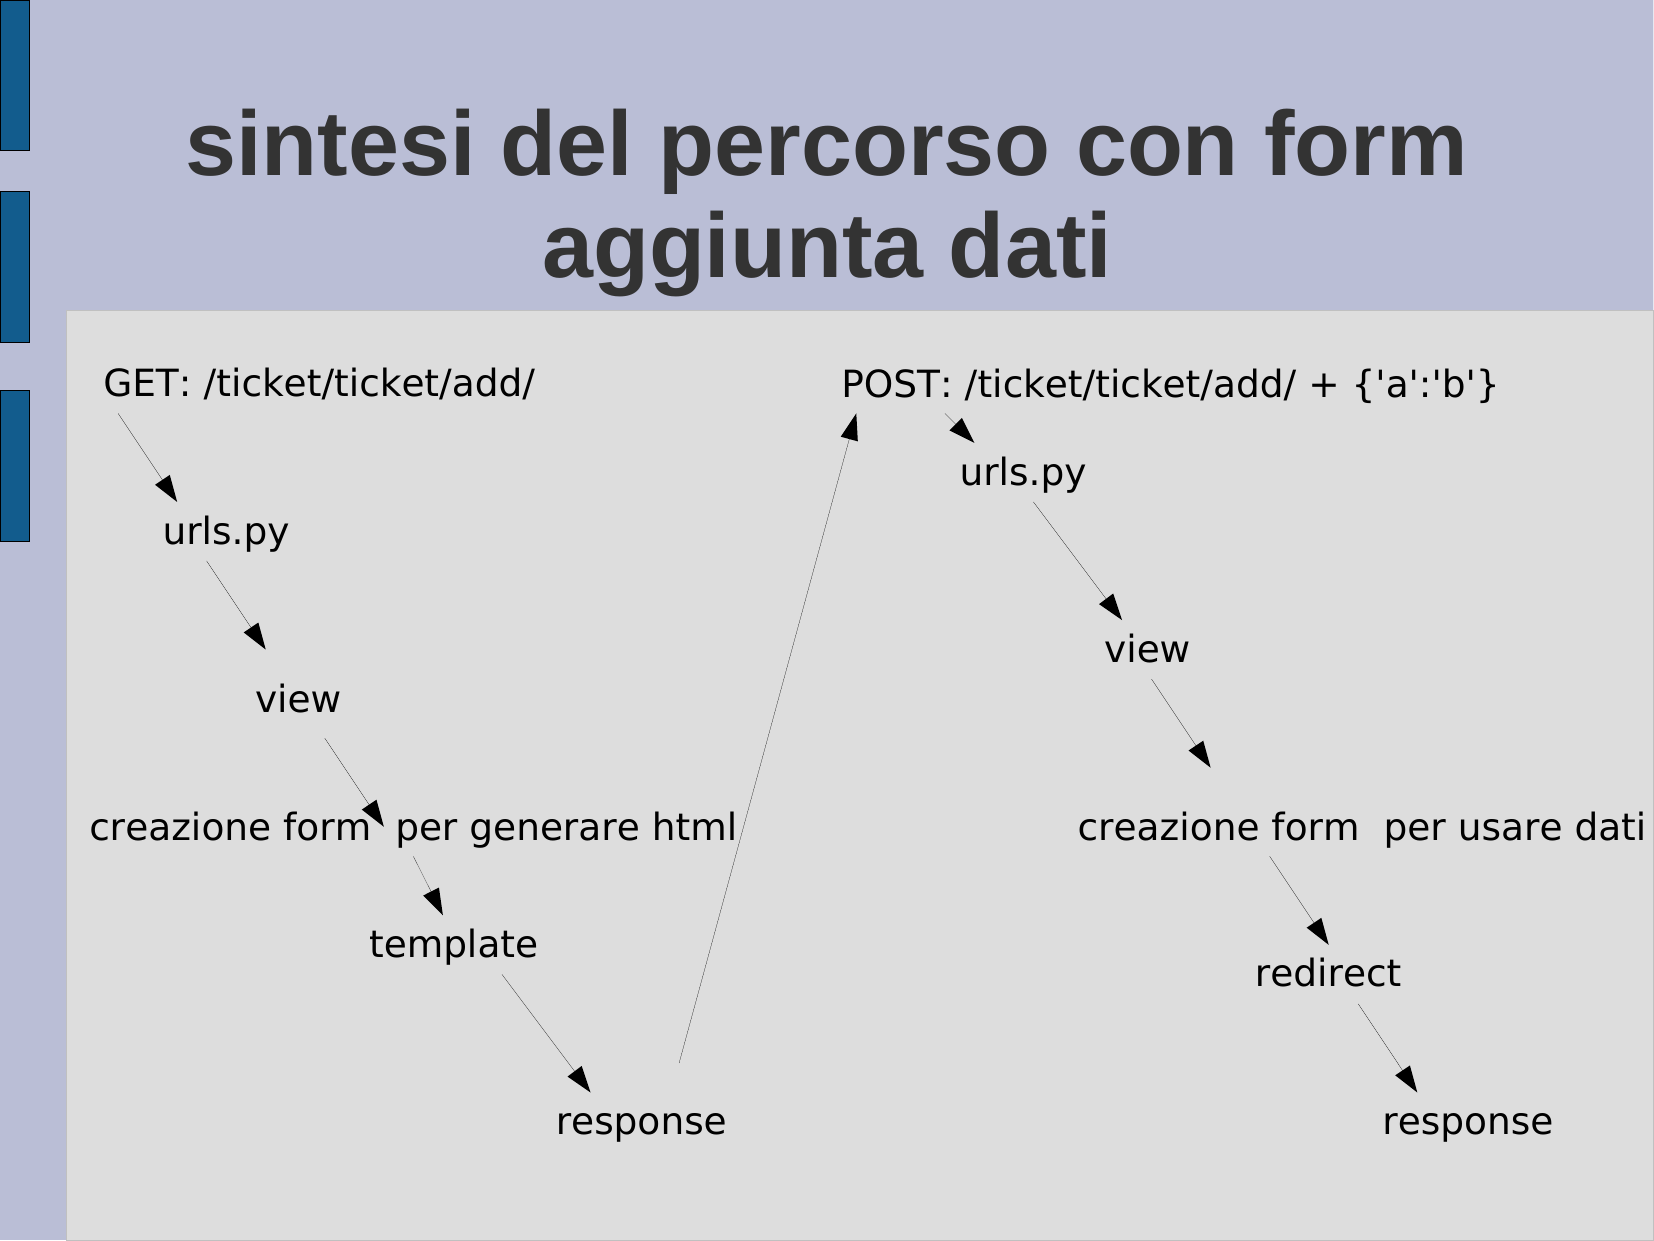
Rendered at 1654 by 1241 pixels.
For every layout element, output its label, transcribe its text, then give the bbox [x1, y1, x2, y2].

text_box view [240, 670, 355, 729]
text_box template [354, 915, 550, 974]
text_box creazione form per usare dati [1062, 797, 1650, 857]
text_box GET: /ticket/ticket/add/ [88, 354, 543, 413]
text_box response [541, 1092, 739, 1151]
text_box view [1089, 620, 1204, 679]
text_box urls.py [944, 442, 1100, 502]
title sintesi del percorso con form aggiunta dati [121, 87, 1534, 302]
text_box redirect [1240, 943, 1414, 1003]
text_box urls.py [147, 501, 302, 561]
text_box response [1367, 1092, 1565, 1151]
text_box creazione form per generare html [74, 797, 739, 857]
text_box POST: /ticket/ticket/add/ + {'a':'b'} [826, 355, 1503, 414]
